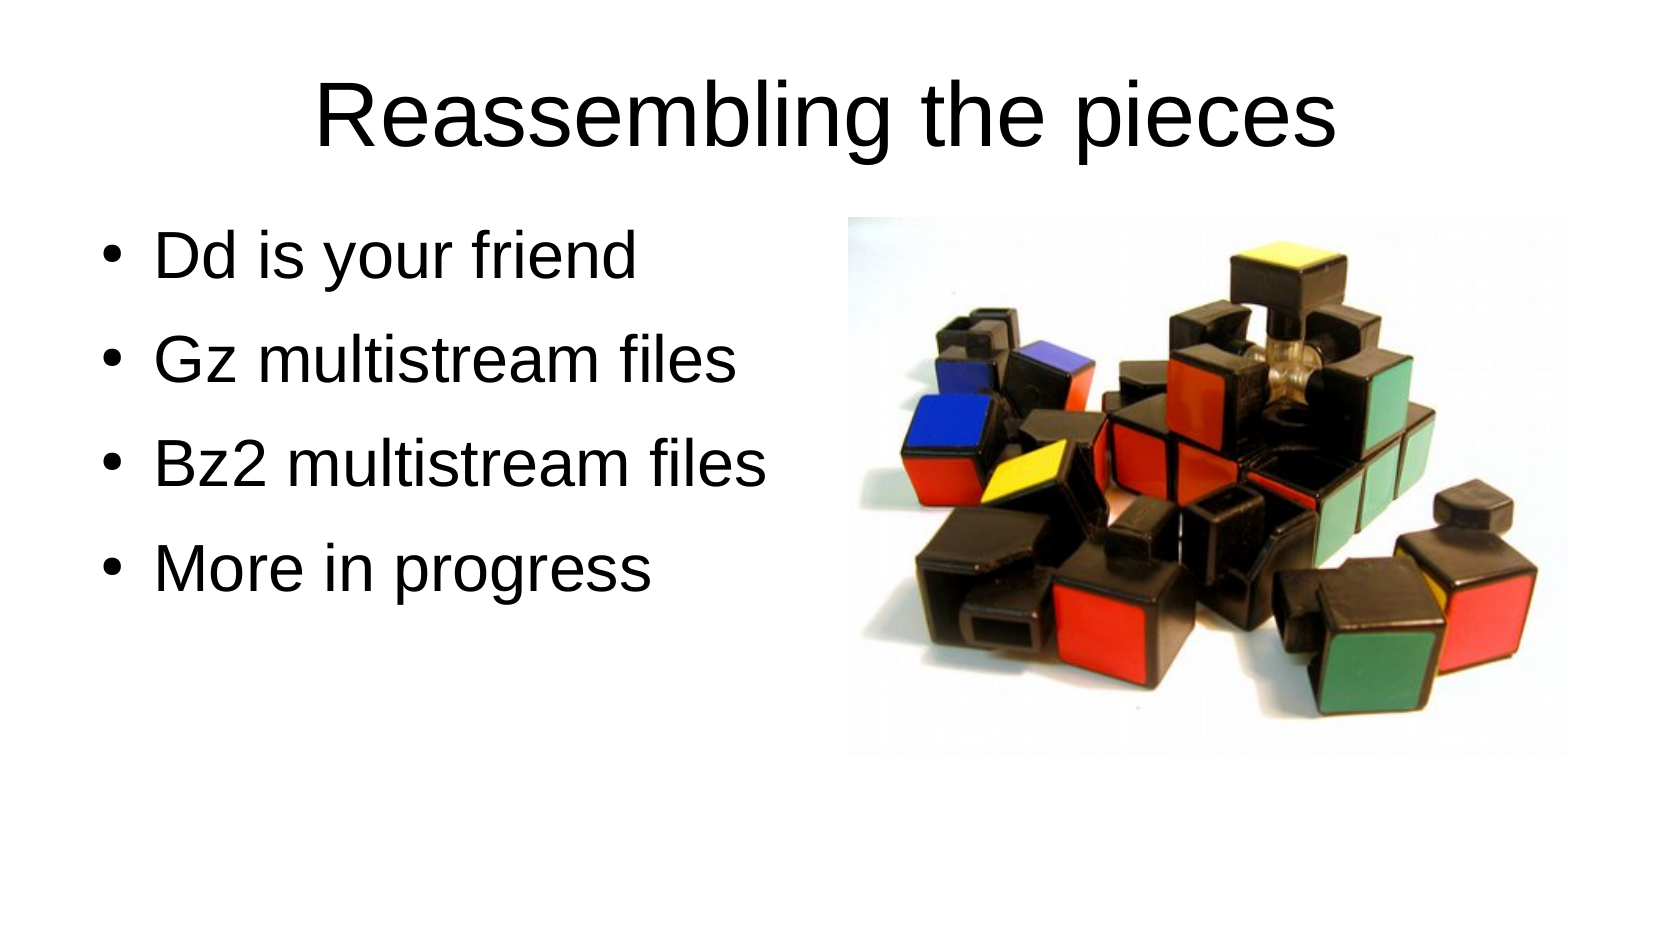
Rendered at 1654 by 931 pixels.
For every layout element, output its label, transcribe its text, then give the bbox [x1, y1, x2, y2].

title Reassembling the pieces [82, 37, 1571, 193]
list Dd is your friend Gz multistream files Bz2 multistream files More in progress [82, 217, 809, 758]
picture [848, 217, 1568, 758]
